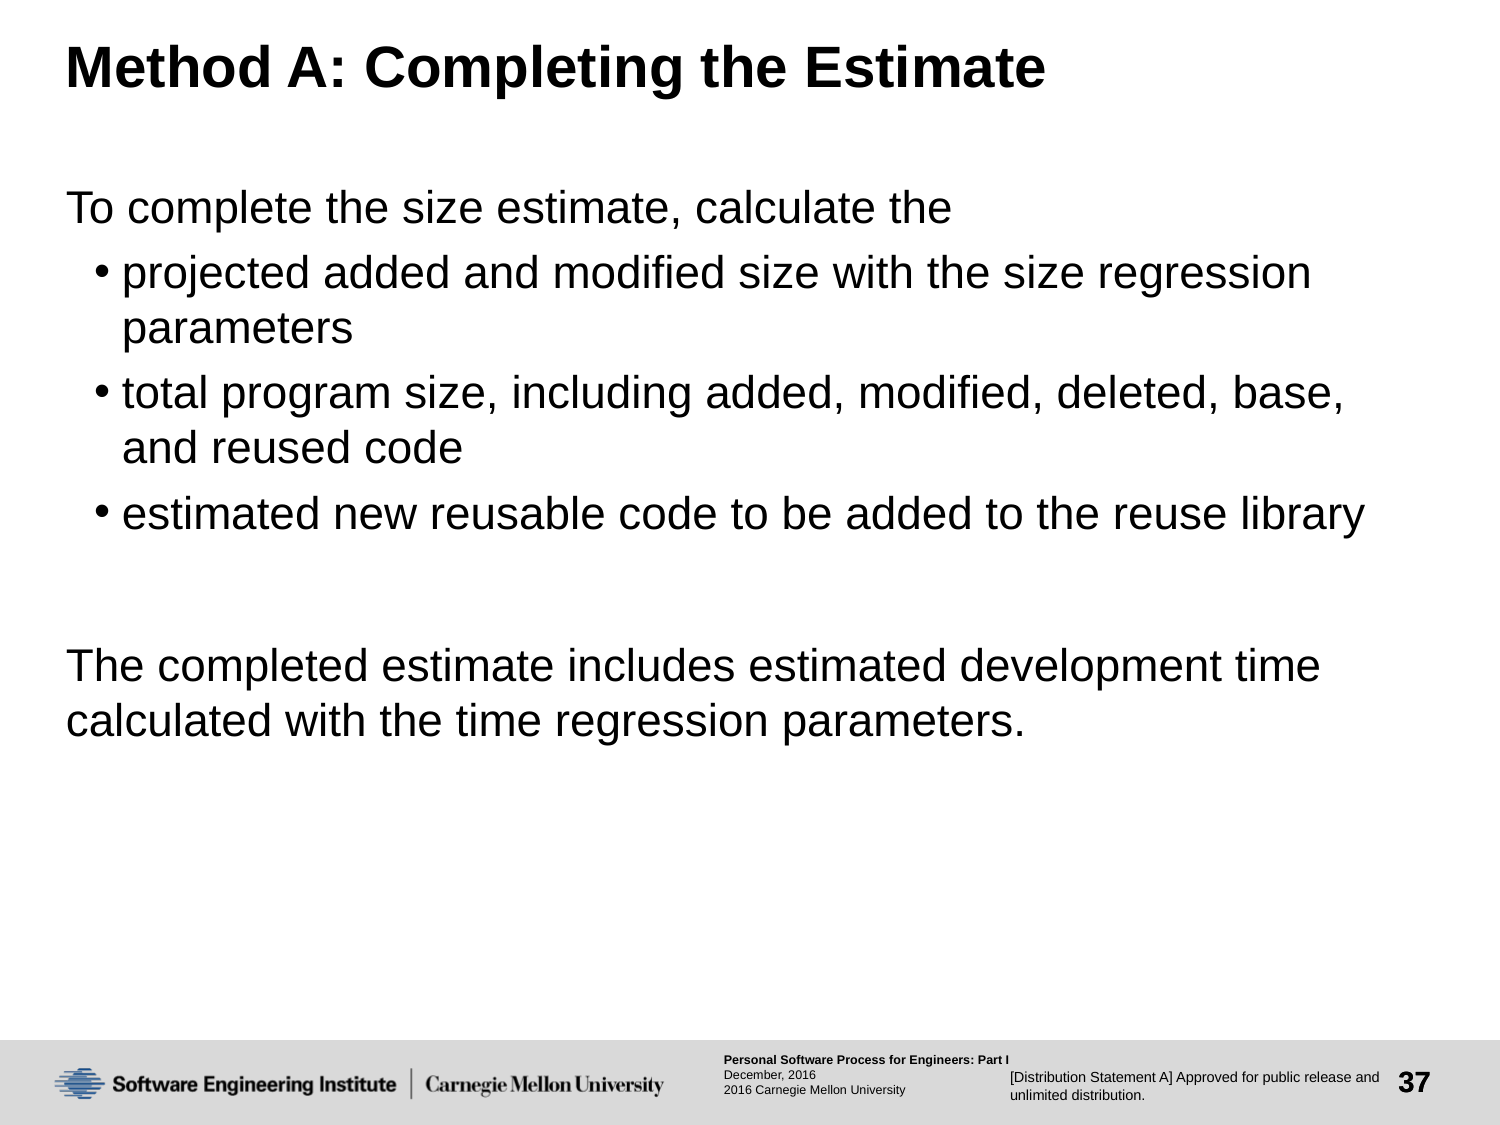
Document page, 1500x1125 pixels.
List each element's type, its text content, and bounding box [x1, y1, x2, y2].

picture [46, 1061, 673, 1104]
title Method A: Completing the Estimate [65, 37, 1313, 148]
list To complete the size estimate, calculate the projected added and modified size with the size regression parameters total program size, including added, modified, deleted, base, and reused code estimated new reusable code to be added to the reuse library The completed estimate includes estimated development time calculated with the time regression parameters. [65, 177, 1431, 1000]
